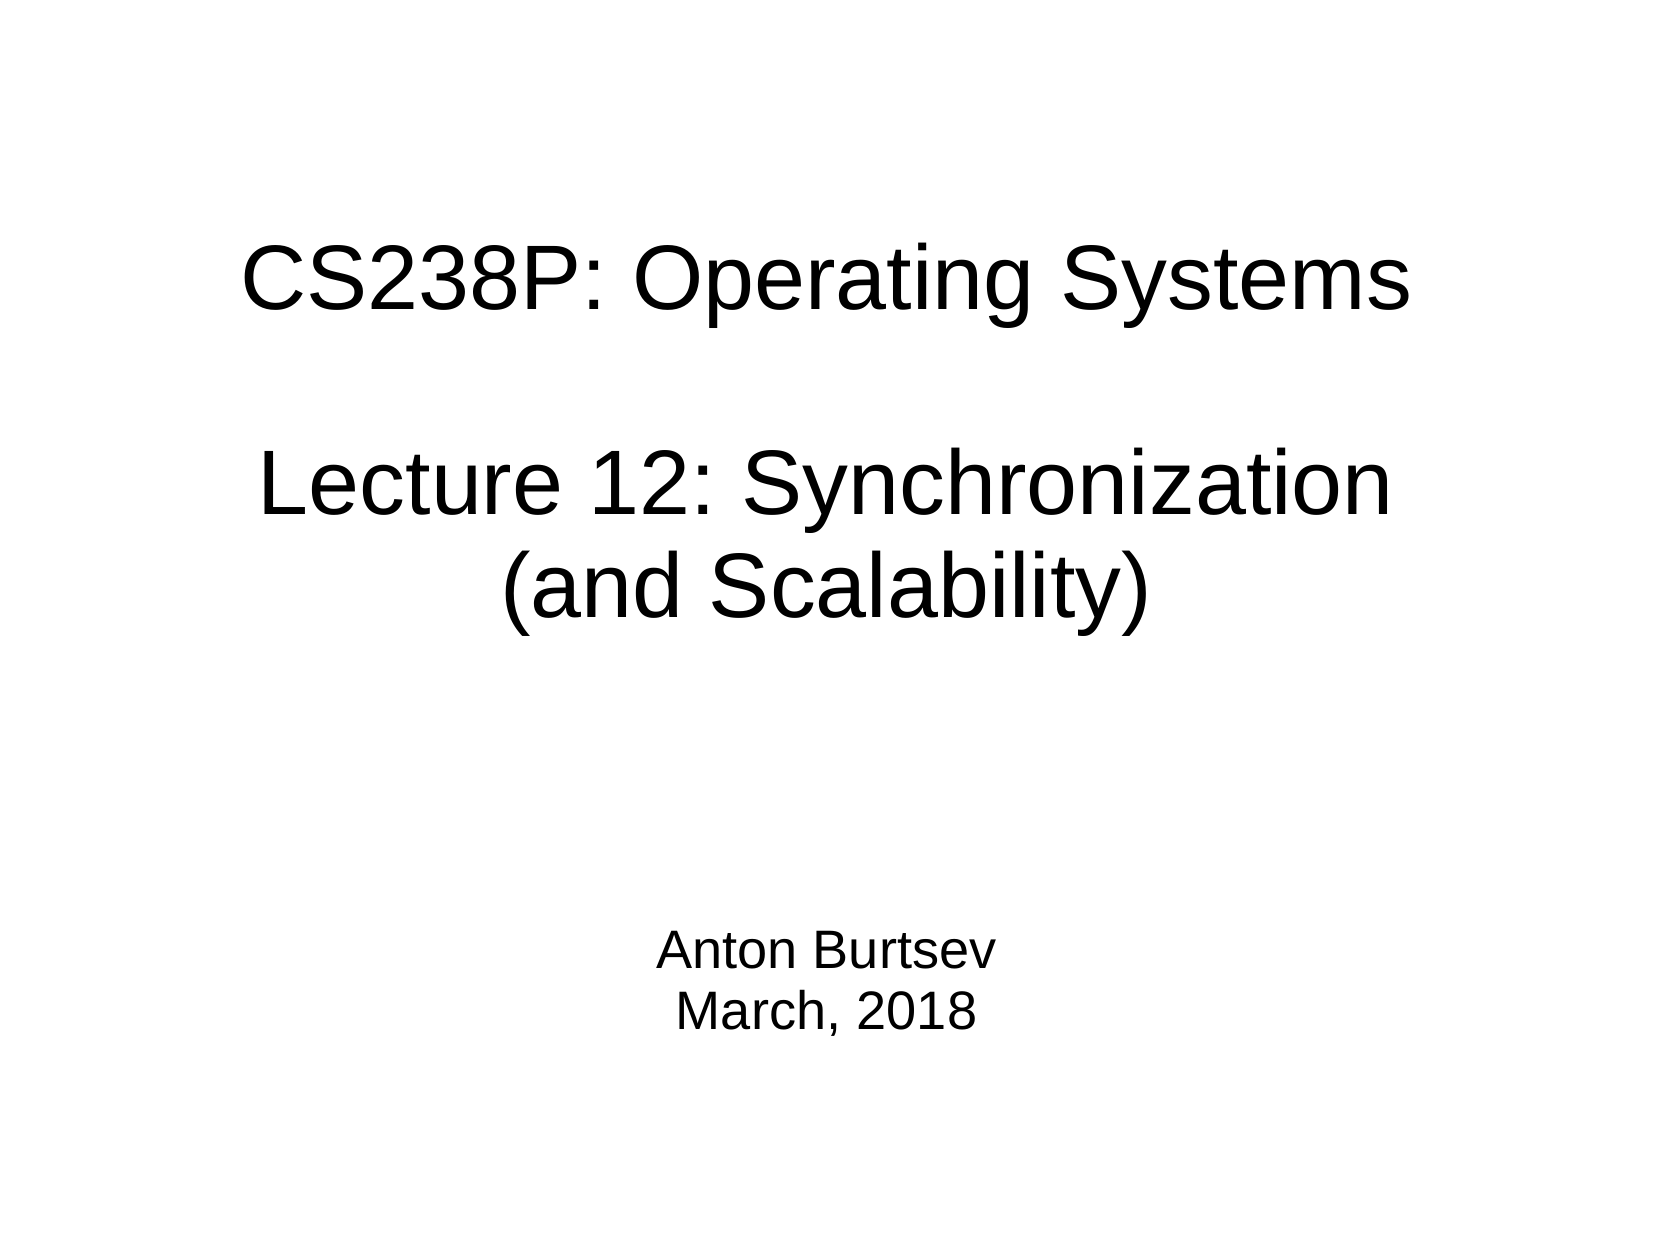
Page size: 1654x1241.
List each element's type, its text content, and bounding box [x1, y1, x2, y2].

subtitle Anton Burtsev March, 2018 [82, 637, 1571, 1109]
title CS238P: Operating Systems Lecture 12: Synchronization (and Scalability) [82, 113, 1571, 637]
